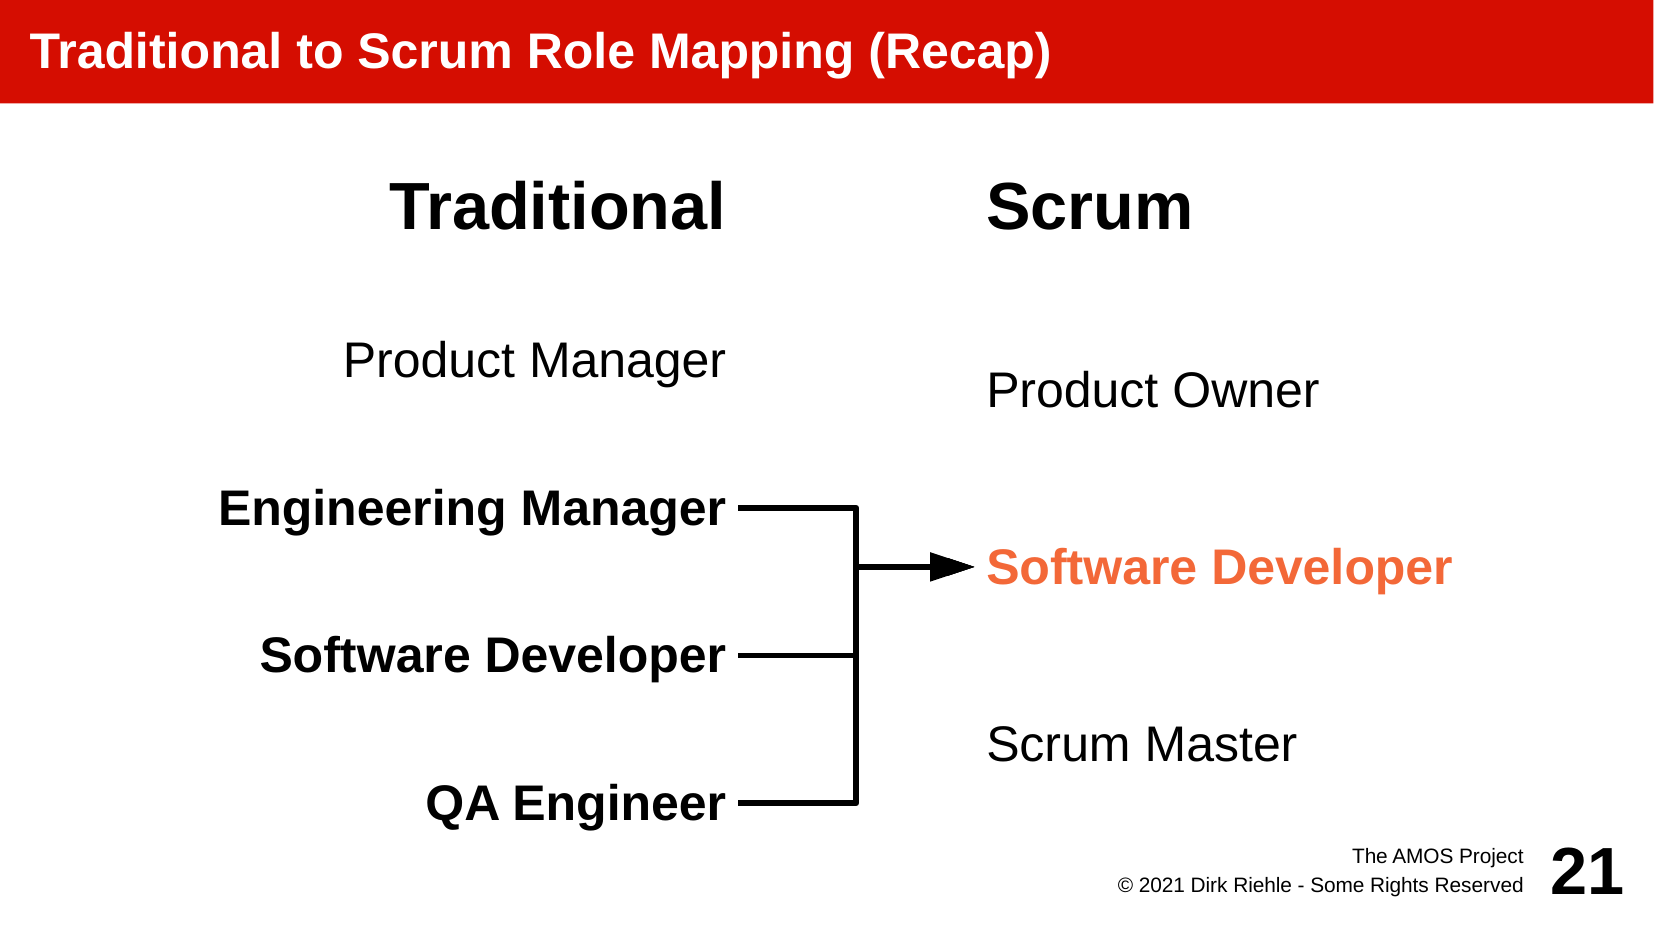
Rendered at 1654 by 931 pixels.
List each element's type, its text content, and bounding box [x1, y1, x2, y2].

text_box Traditional [147, 118, 739, 271]
text_box Software Developer [59, 597, 739, 745]
text_box Scrum [974, 118, 1565, 271]
text_box Product Owner [974, 271, 1654, 508]
text_box Scrum Master [974, 686, 1565, 863]
text_box Software Developer [974, 448, 1625, 686]
title Traditional to Scrum Role Mapping (Recap) [0, 0, 1654, 104]
text_box Engineering Manager [0, 419, 739, 597]
text_box Product Manager [147, 271, 739, 449]
text_box QA Engineer [147, 745, 739, 892]
